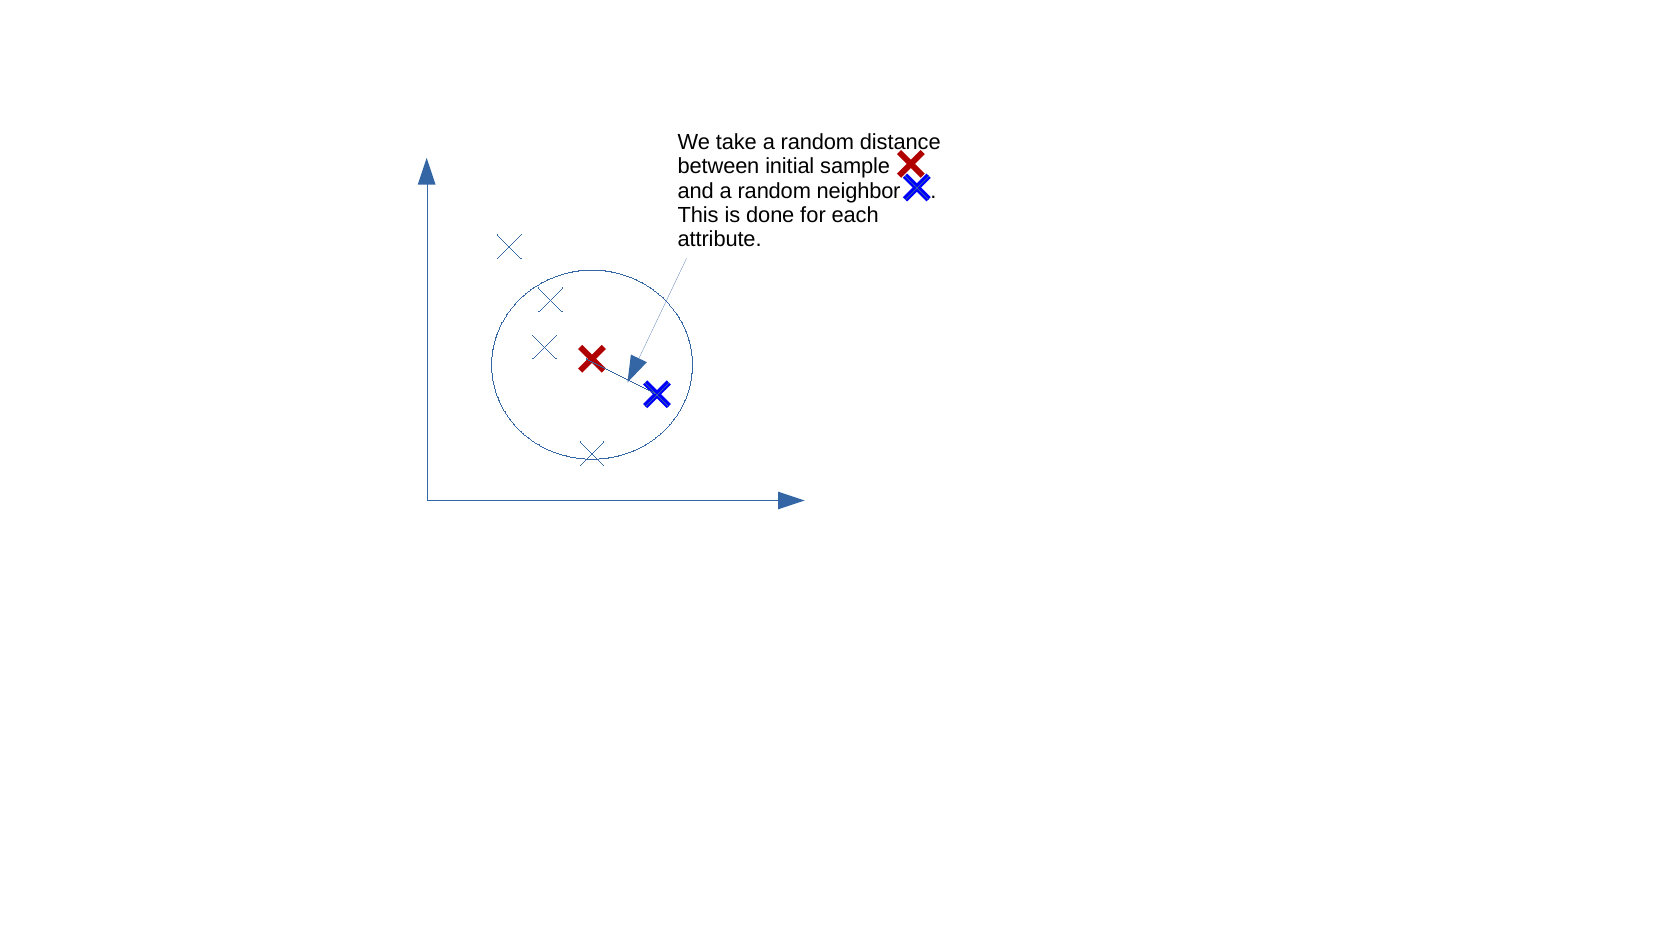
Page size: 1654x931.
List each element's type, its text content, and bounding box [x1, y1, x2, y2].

text_box We take a random distance between initial sample and a random neighbor . This is done for each attribute. [662, 122, 970, 259]
